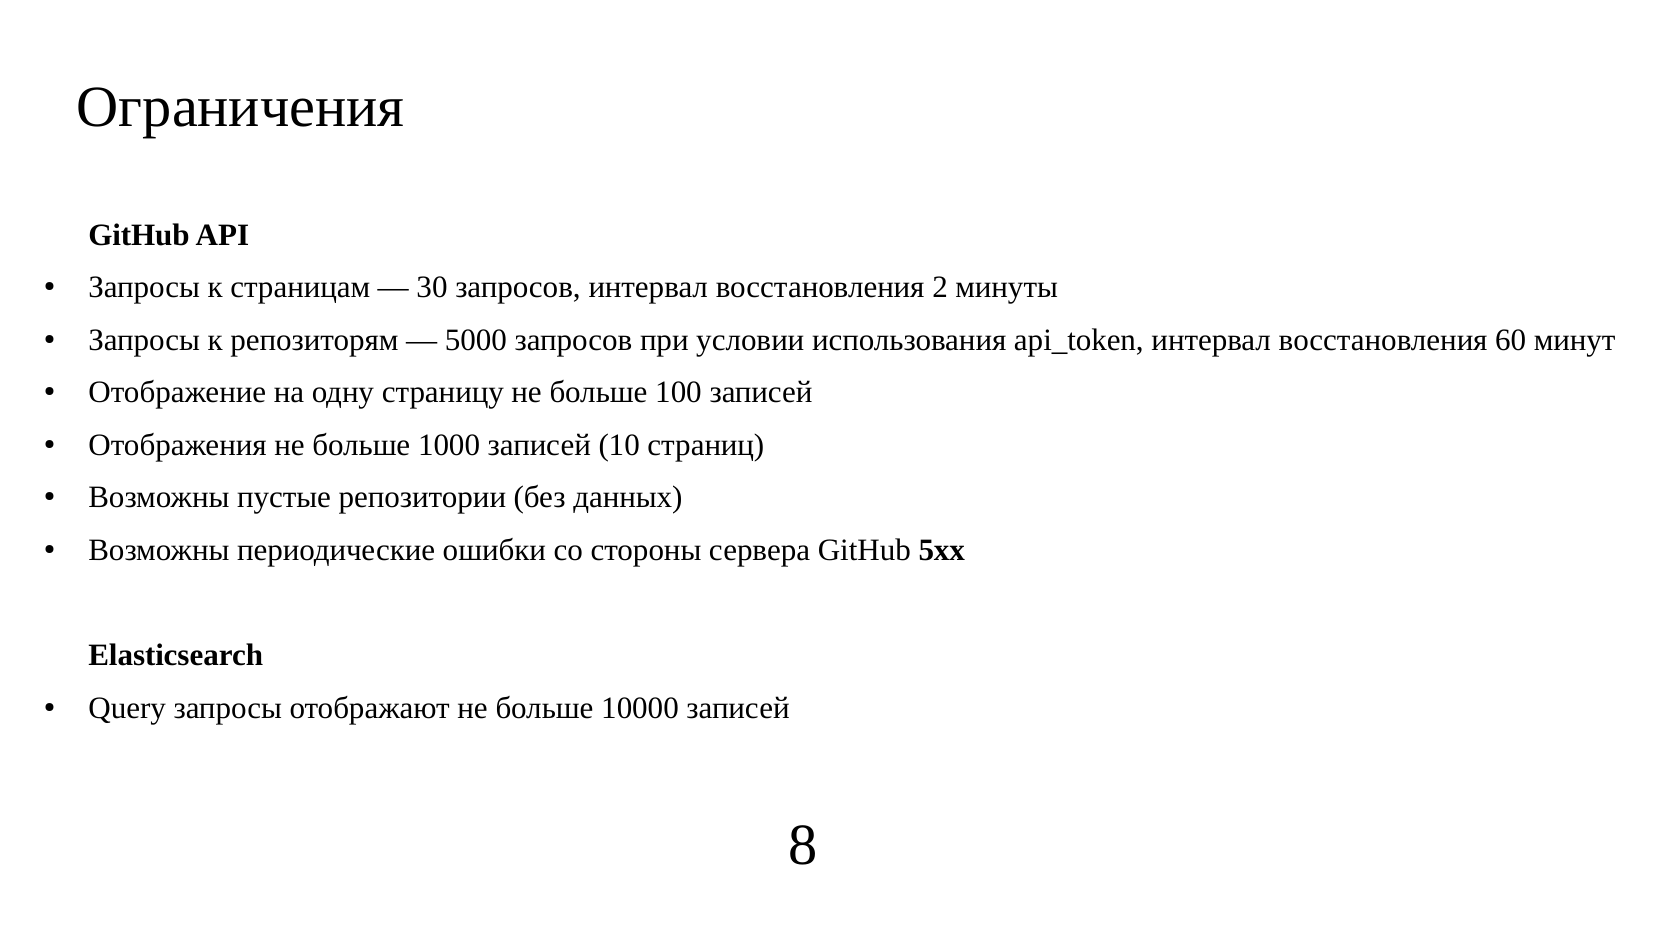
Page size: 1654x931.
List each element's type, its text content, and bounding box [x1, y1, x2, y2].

title Ограничения [76, 29, 1565, 185]
list GitHub API Запросы к страницам — 30 запросов, интервал восстановления 2 минуты Запросы к репозиторям — 5000 запросов при условии использования api_token, интервал восстановления 60 минут Отображение на одну страницу не больше 100 записей Отображения не больше 1000 записей (10 страниц) Возможны пустые репозитории (без данных) Возможны периодические ошибки со стороны сервера GitHub 5xx Elasticsearch Query запросы отображают не больше 10000 записей [29, 217, 1625, 758]
title <number> [59, 767, 1548, 923]
